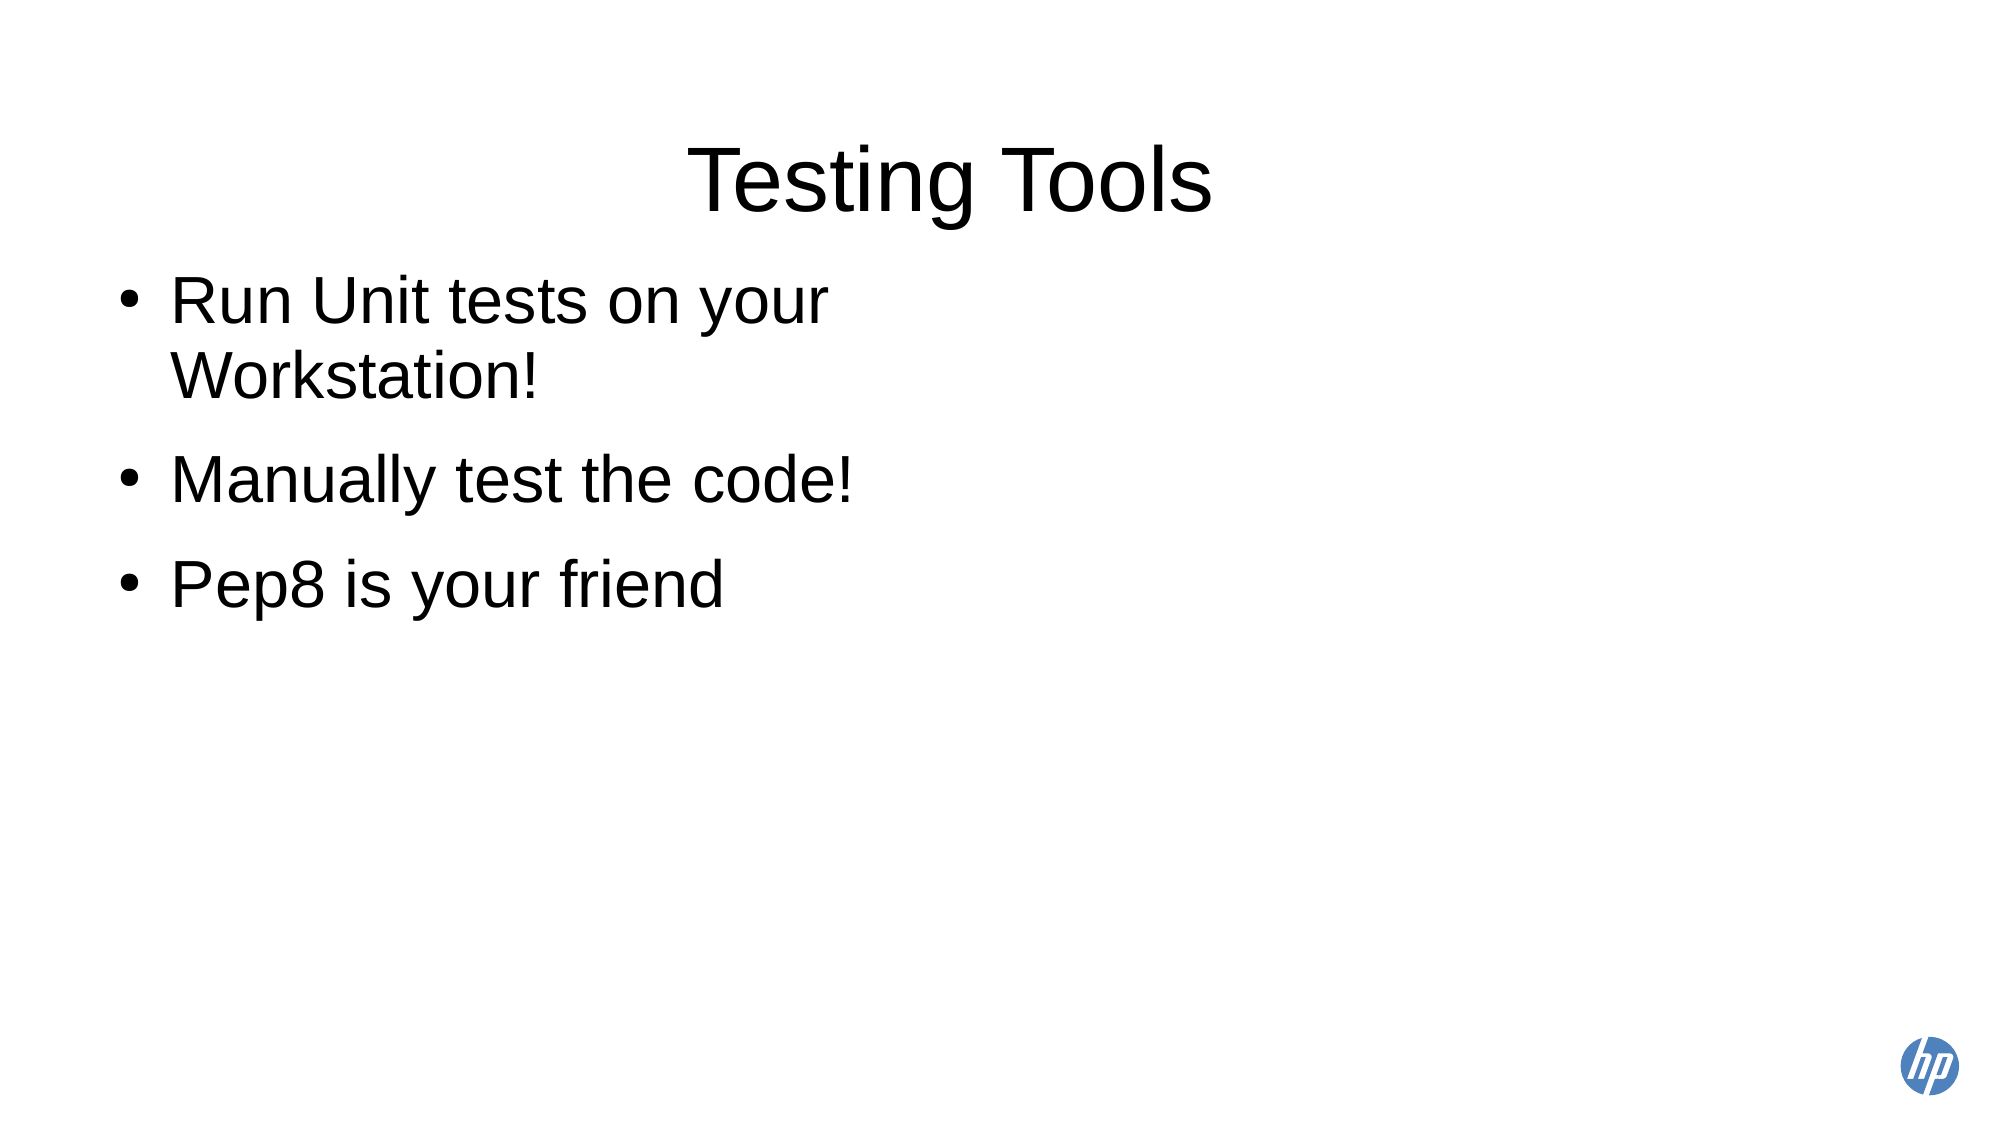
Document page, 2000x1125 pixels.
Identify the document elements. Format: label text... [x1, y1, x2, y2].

list Run Unit tests on your Workstation! Manually test the code! Pep8 is your friend [99, 263, 978, 916]
title Testing Tools [201, 52, 1701, 308]
